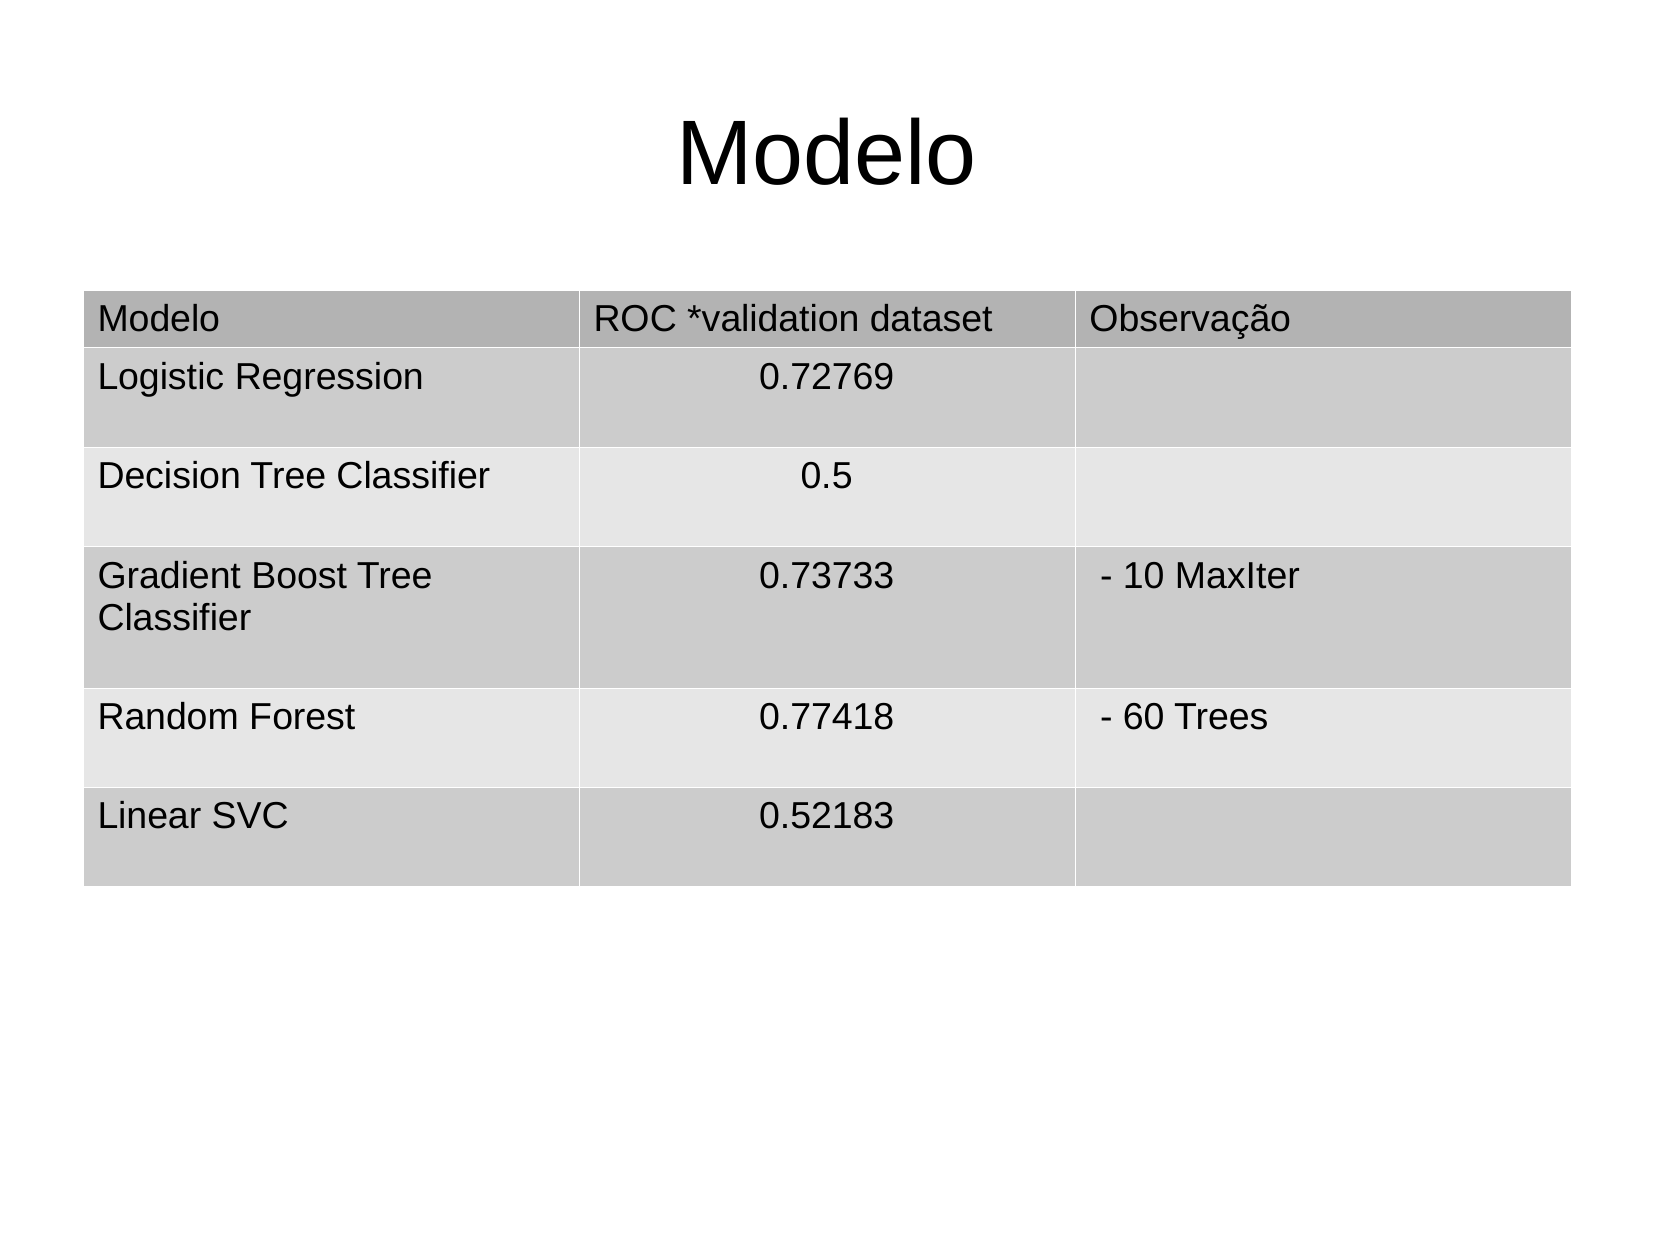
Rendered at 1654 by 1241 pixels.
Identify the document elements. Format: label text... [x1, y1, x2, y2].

table_header ROC *validation dataset [580, 291, 1075, 347]
table_cell [1076, 448, 1571, 546]
table_cell 0.52183 [580, 788, 1075, 886]
table_cell 0.72769 [580, 348, 1075, 447]
table_cell - 10 MaxIter [1076, 547, 1571, 688]
table_header Observação [1076, 291, 1571, 347]
table_cell 0.73733 [580, 547, 1075, 688]
table_cell Random Forest [84, 689, 579, 787]
title Modelo [82, 49, 1571, 257]
table_cell [1076, 348, 1571, 447]
table_cell - 60 Trees [1076, 689, 1571, 787]
table_header Modelo [84, 291, 579, 347]
table_cell 0.5 [580, 448, 1075, 546]
table_cell Linear SVC [84, 788, 579, 886]
table_cell 0.77418 [580, 689, 1075, 787]
table_cell Logistic Regression [84, 348, 579, 447]
table_cell [1076, 788, 1571, 886]
table_cell Decision Tree Classifier [84, 448, 579, 546]
table_cell Gradient Boost Tree Classifier [84, 547, 579, 688]
